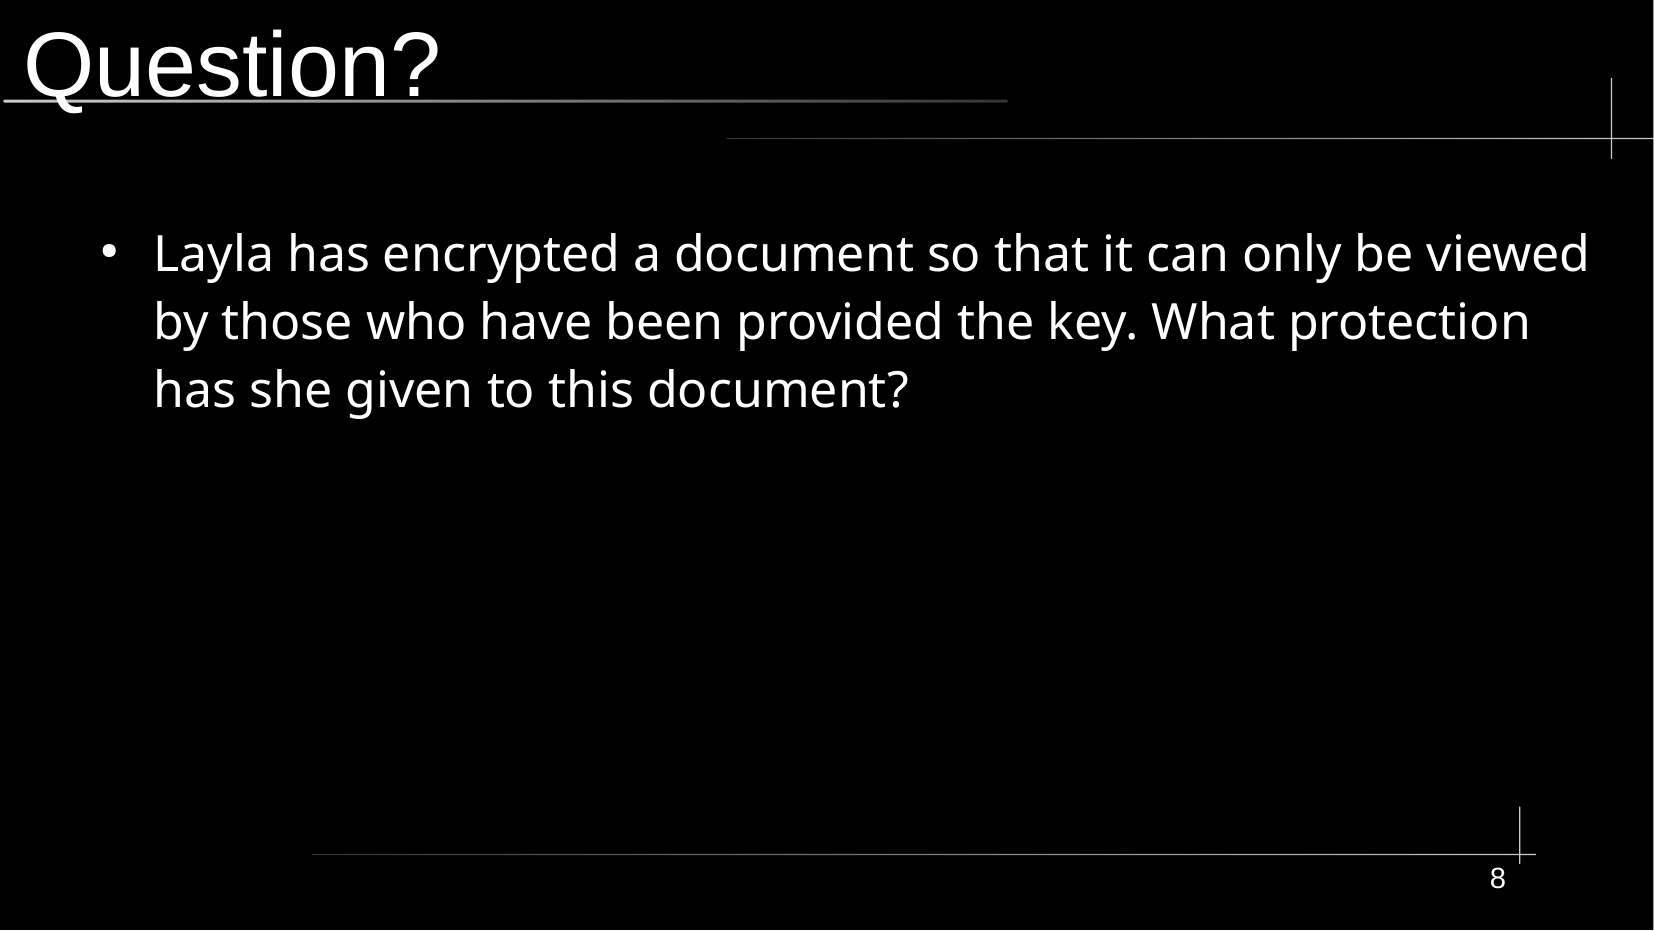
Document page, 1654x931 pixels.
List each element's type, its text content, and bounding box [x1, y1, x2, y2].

list Layla has encrypted a document so that it can only be viewed by those who have been provided the key. What protection has she given to this document? [82, 217, 1592, 811]
title Question? [23, 11, 1589, 119]
